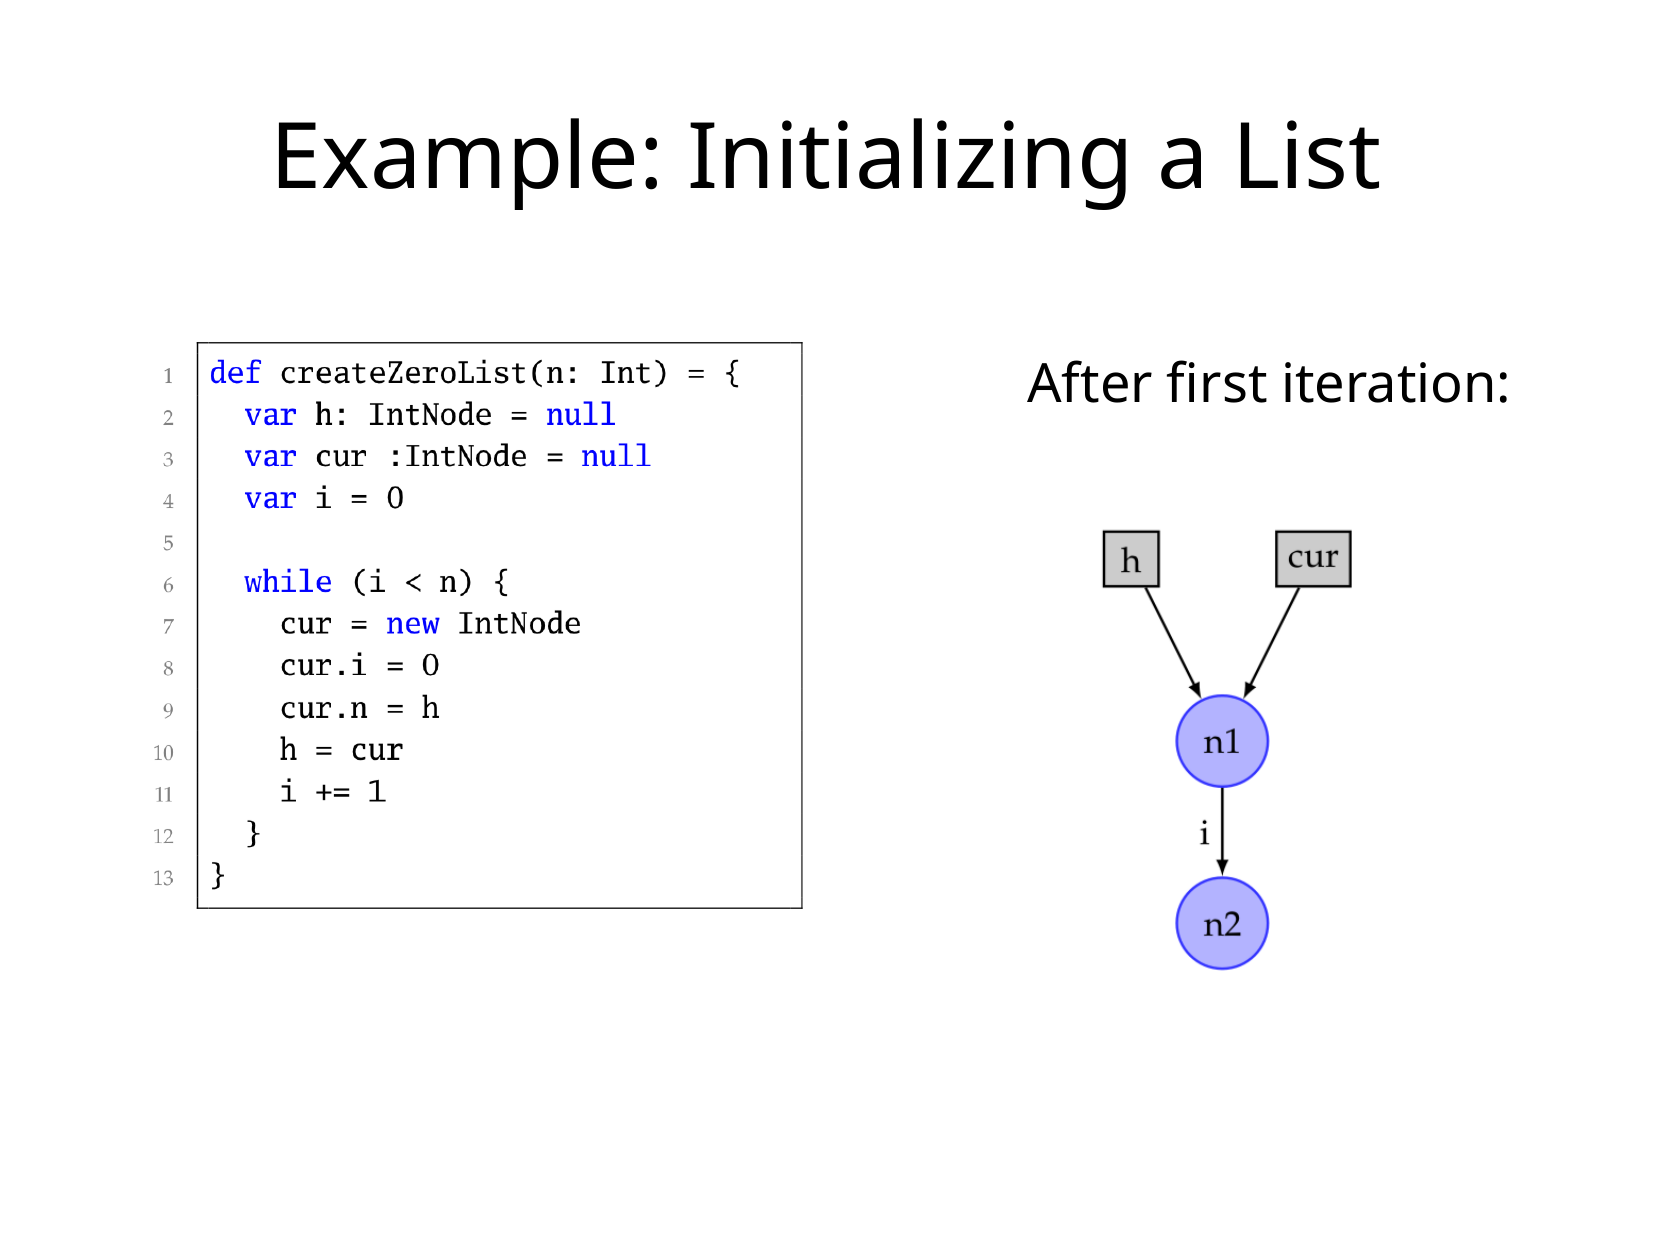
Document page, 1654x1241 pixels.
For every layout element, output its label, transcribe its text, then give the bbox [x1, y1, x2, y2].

text_box After first iteration: [1012, 337, 1538, 418]
picture [1087, 518, 1654, 976]
picture [150, 327, 826, 932]
title Example: Initializing a List [82, 49, 1571, 257]
